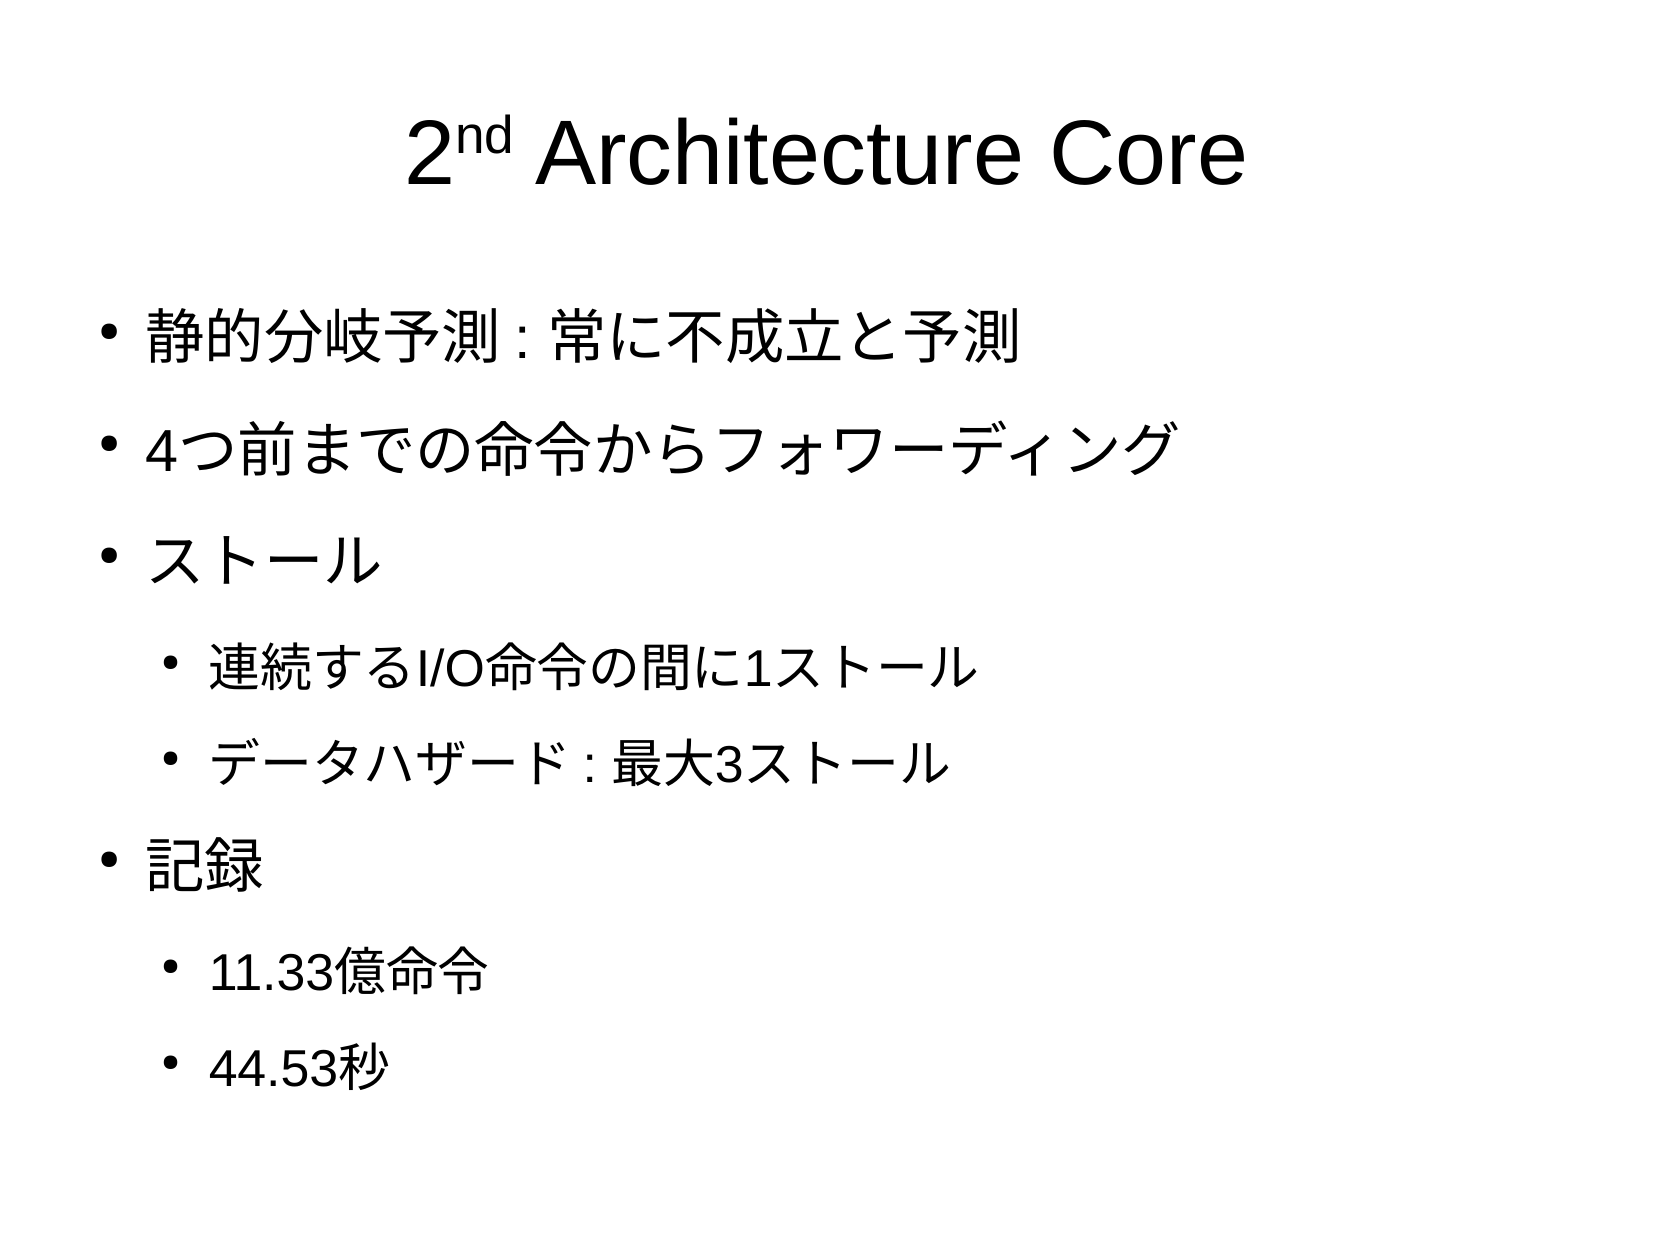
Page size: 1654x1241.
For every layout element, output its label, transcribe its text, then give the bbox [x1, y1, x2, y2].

list 静的分岐予測 : 常に不成立と予測 4つ前までの命令からフォワーディング ストール 連続するI/O命令の間に1ストール データハザード : 最大3ストール 記録 11.33億命令 44.53秒 [82, 290, 1571, 1109]
title 2nd Architecture Core [82, 49, 1571, 257]
